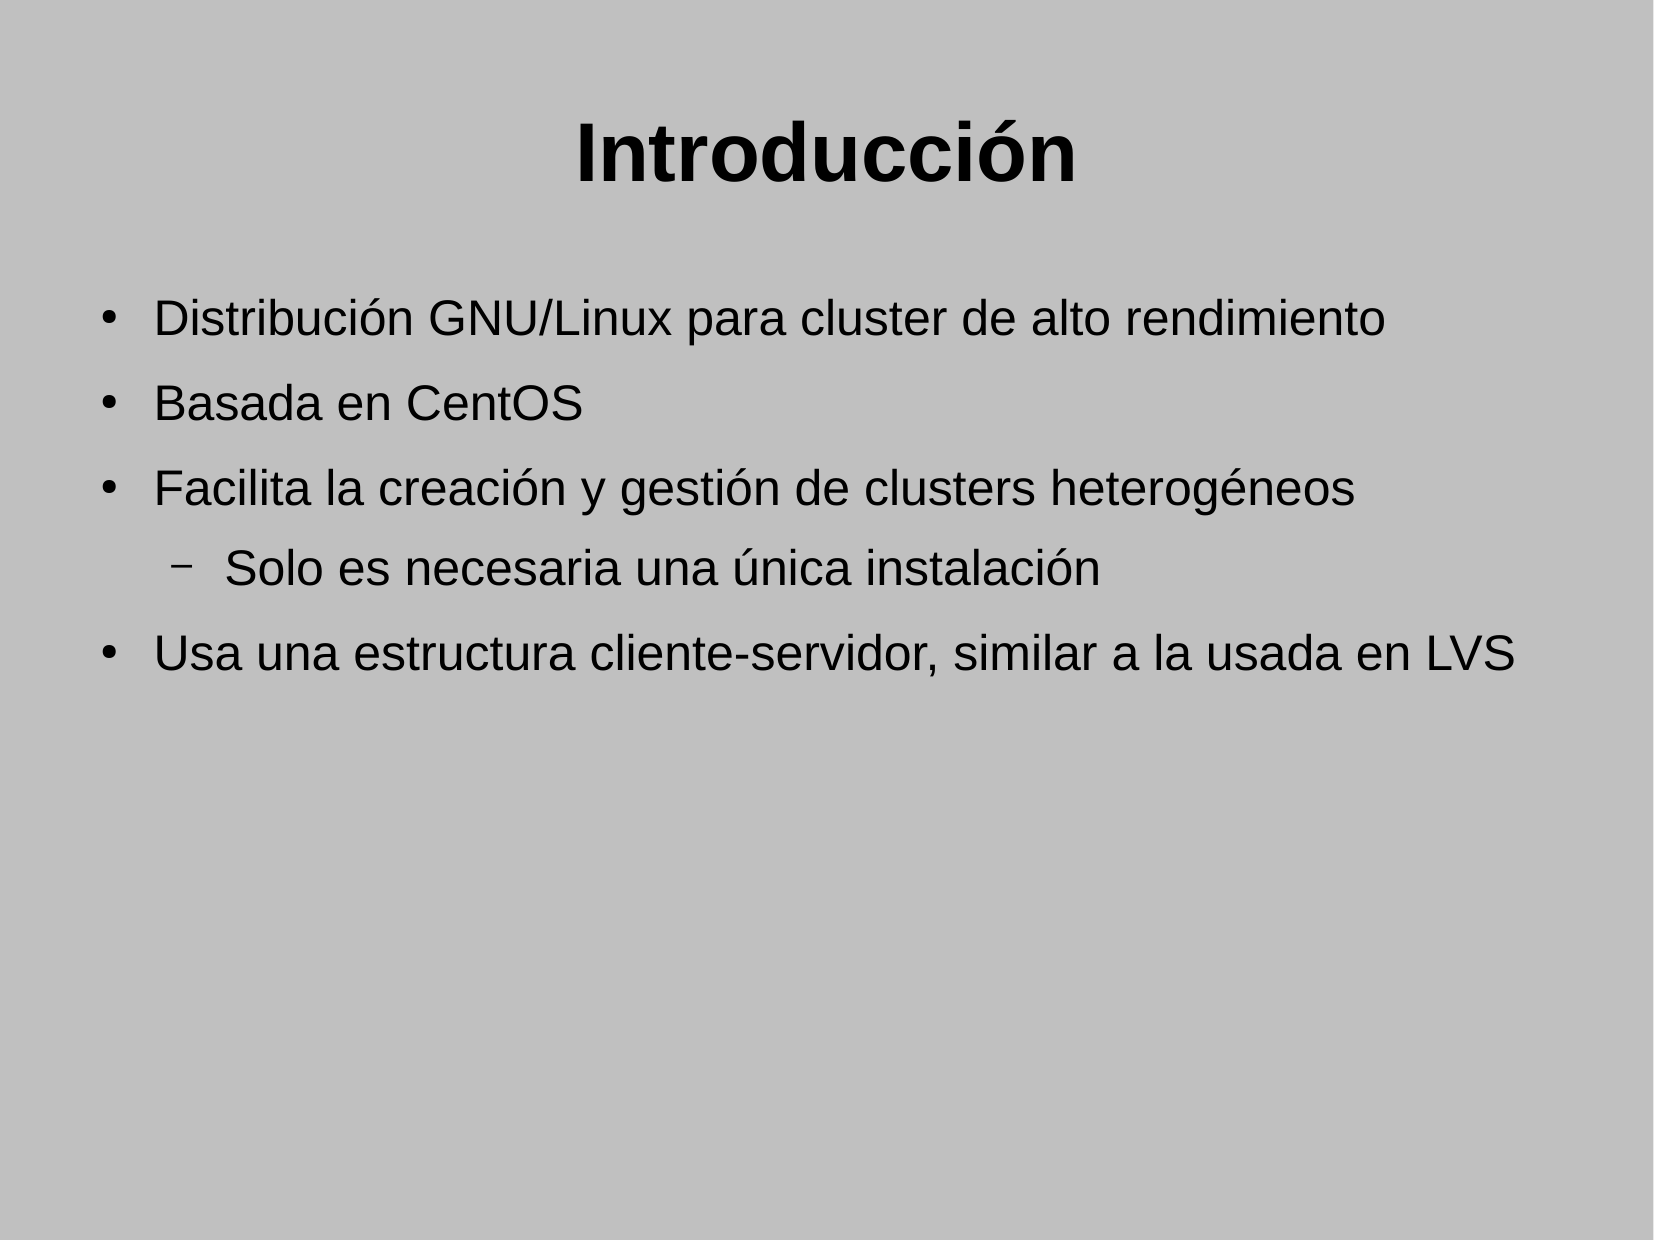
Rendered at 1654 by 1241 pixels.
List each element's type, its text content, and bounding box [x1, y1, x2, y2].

title Introducción [82, 49, 1571, 257]
list Distribución GNU/Linux para cluster de alto rendimiento Basada en CentOS Facilita la creación y gestión de clusters heterogéneos Solo es necesaria una única instalación Usa una estructura cliente-servidor, similar a la usada en LVS [82, 290, 1571, 1010]
